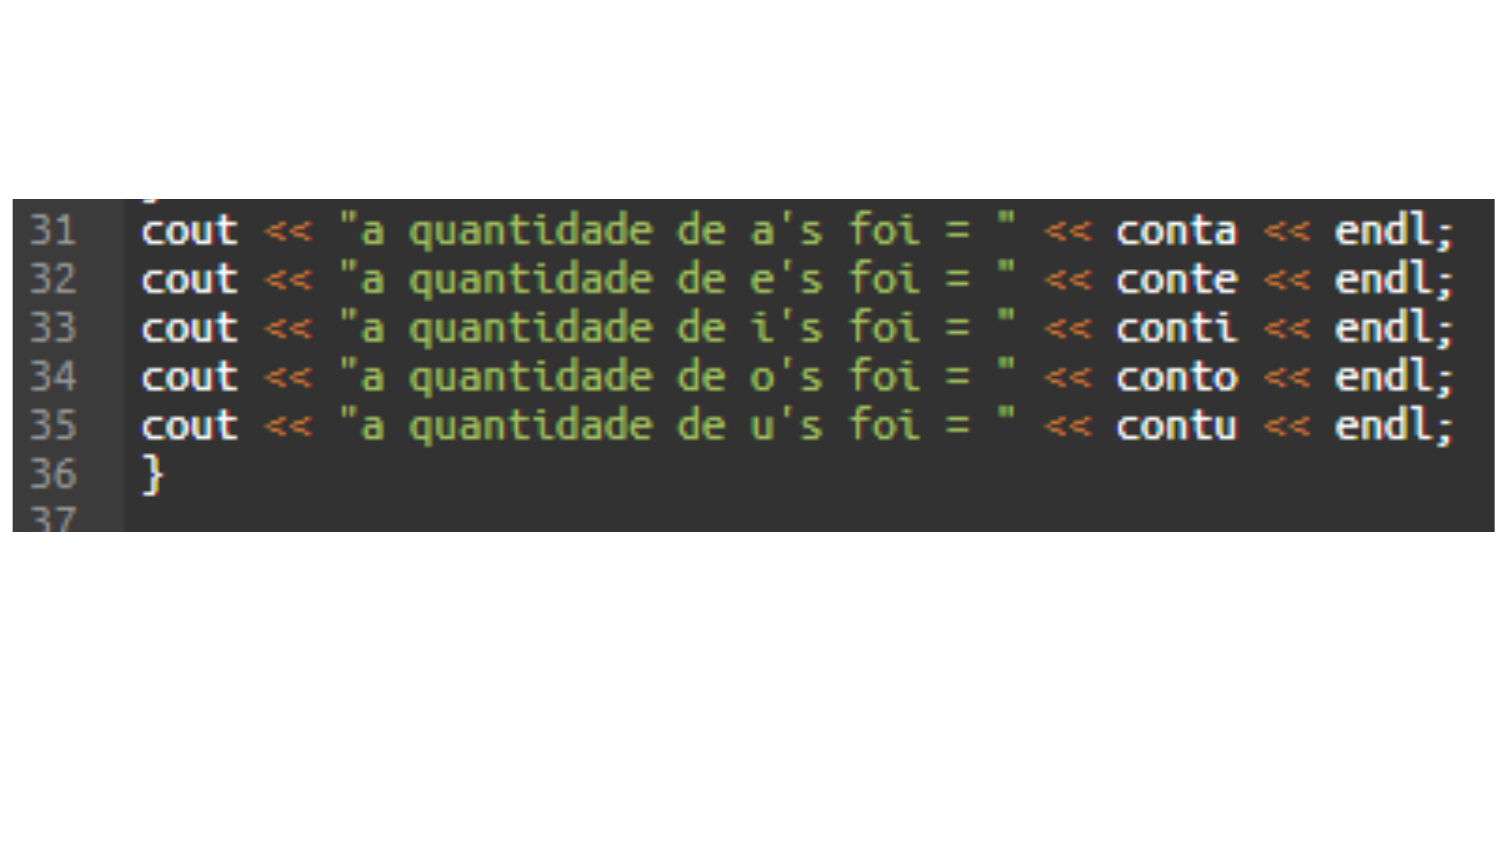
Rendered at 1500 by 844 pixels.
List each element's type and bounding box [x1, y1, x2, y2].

picture [12, 199, 1495, 532]
